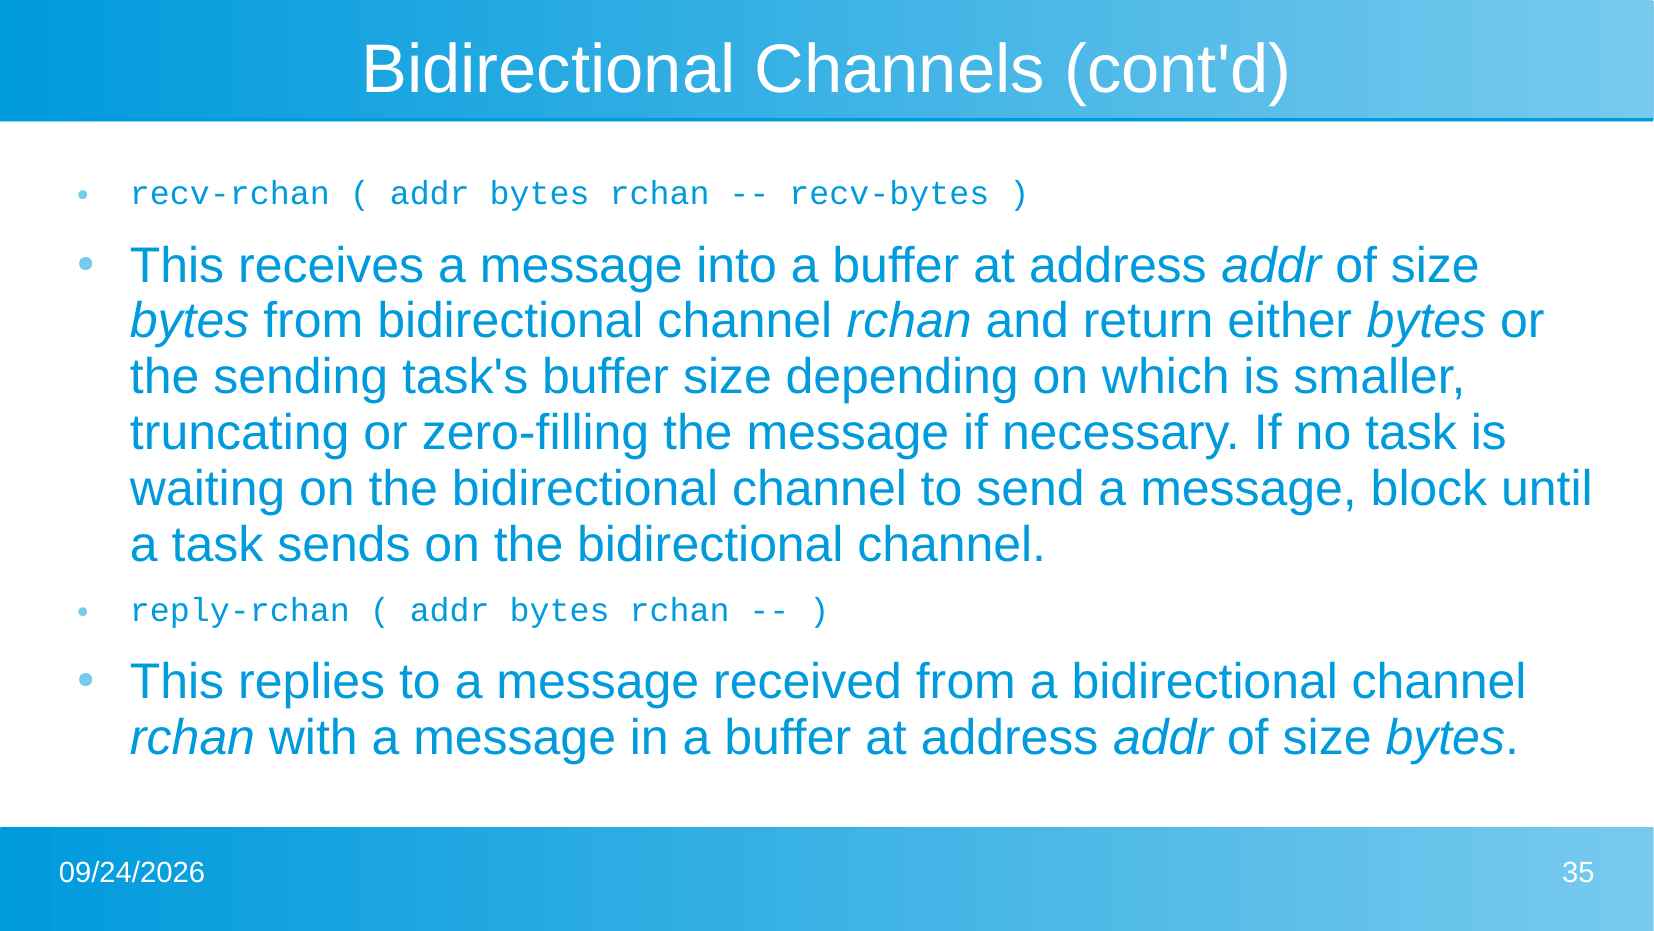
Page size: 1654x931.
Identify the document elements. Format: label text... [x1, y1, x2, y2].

list recv-rchan ( addr bytes rchan -- recv-bytes ) This receives a message into a buffer at address addr of size bytes from bidirectional channel rchan and return either bytes or the sending task's buffer size depending on which is smaller, truncating or zero-filling the message if necessary. If no task is waiting on the bidirectional channel to send a message, block until a task sends on the bidirectional channel. reply-rchan ( addr bytes rchan -- ) This replies to a message received from a bidirectional channel rchan with a message in a buffer at address addr of size bytes. [59, 177, 1595, 768]
title Bidirectional Channels (cont'd) [59, 29, 1595, 108]
